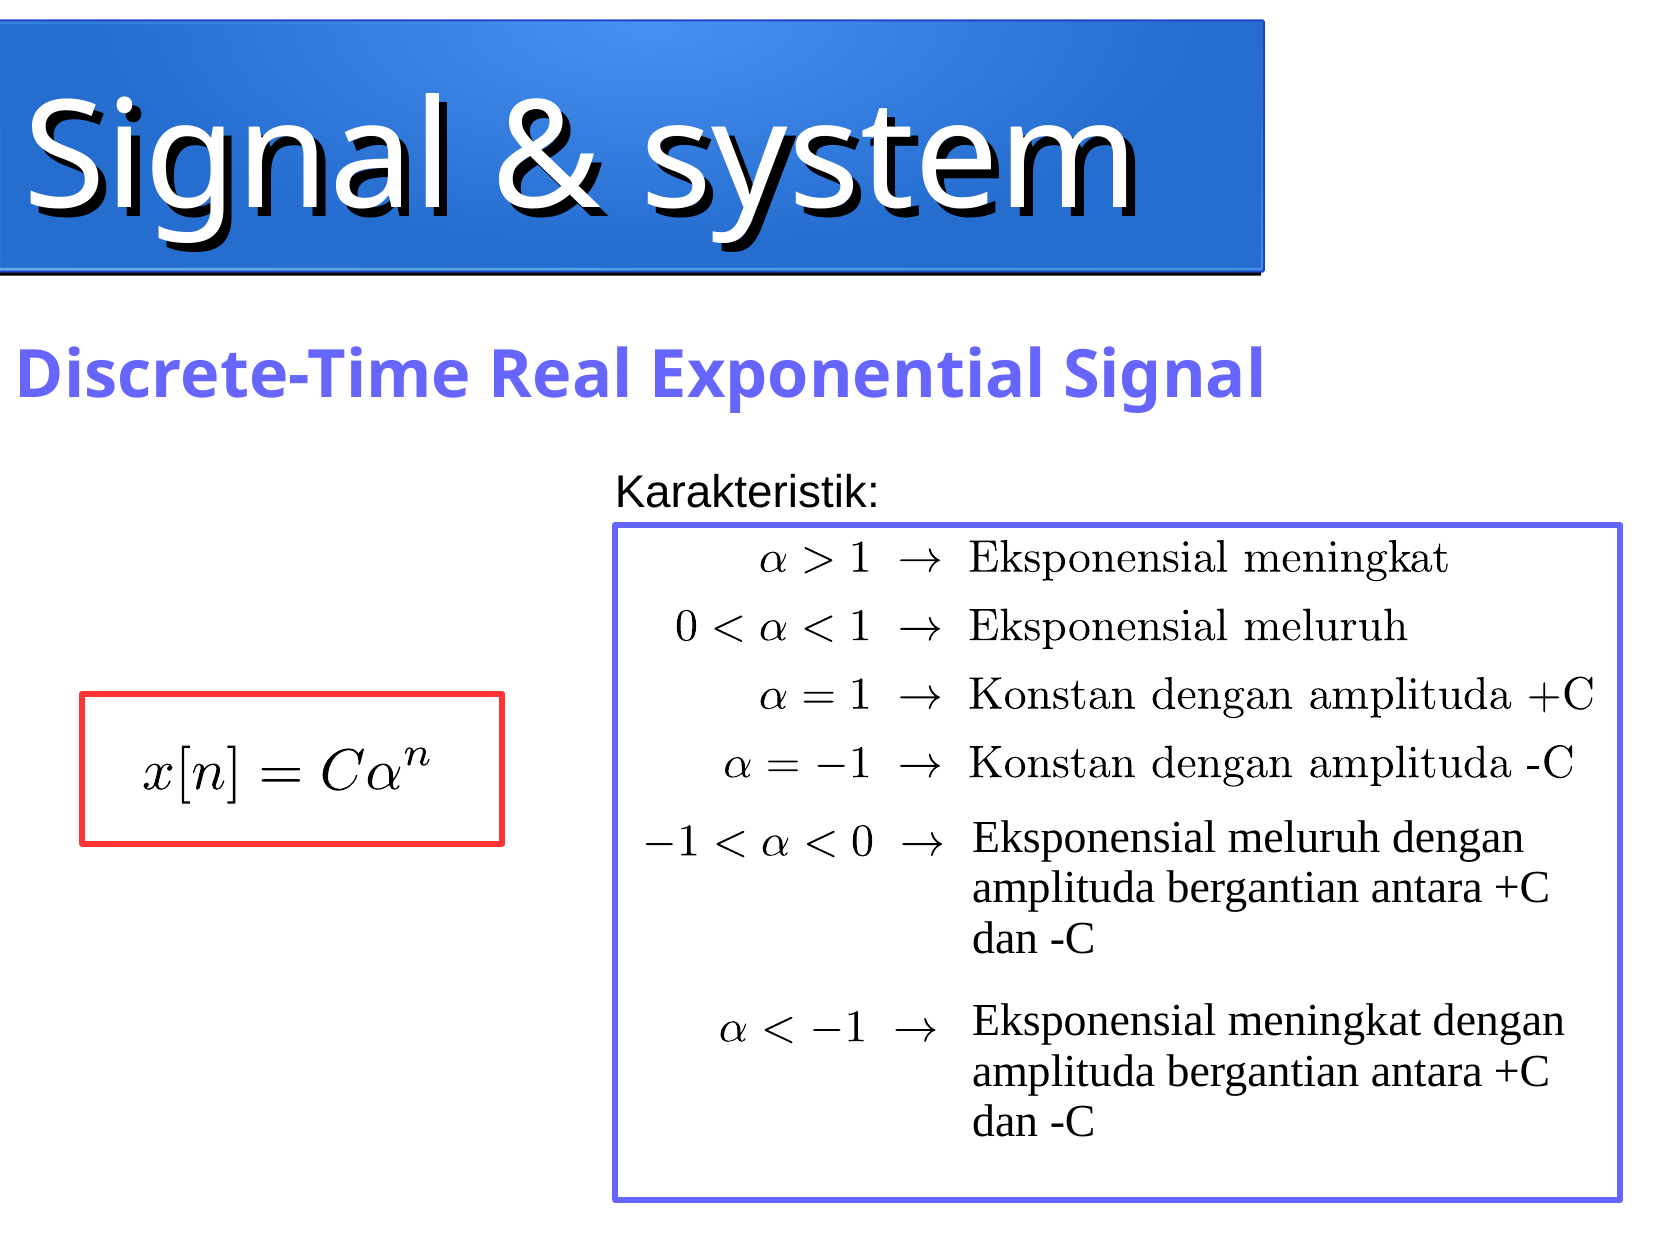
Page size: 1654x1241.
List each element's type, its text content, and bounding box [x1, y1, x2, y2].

text_box Discrete-Time Real Exponential Signal [0, 318, 1604, 438]
text_box [641, 825, 946, 860]
text_box [675, 540, 1596, 787]
text_box Eksponensial meningkat dengan amplituda bergantian antara +C dan -C [957, 987, 1588, 1187]
text_box Eksponensial meluruh dengan amplituda bergantian antara +C dan -C [957, 804, 1588, 987]
title Signal & system [23, 0, 1323, 325]
text_box [718, 1010, 939, 1046]
text_box Karakteristik: [600, 458, 895, 526]
text_box [141, 745, 432, 804]
